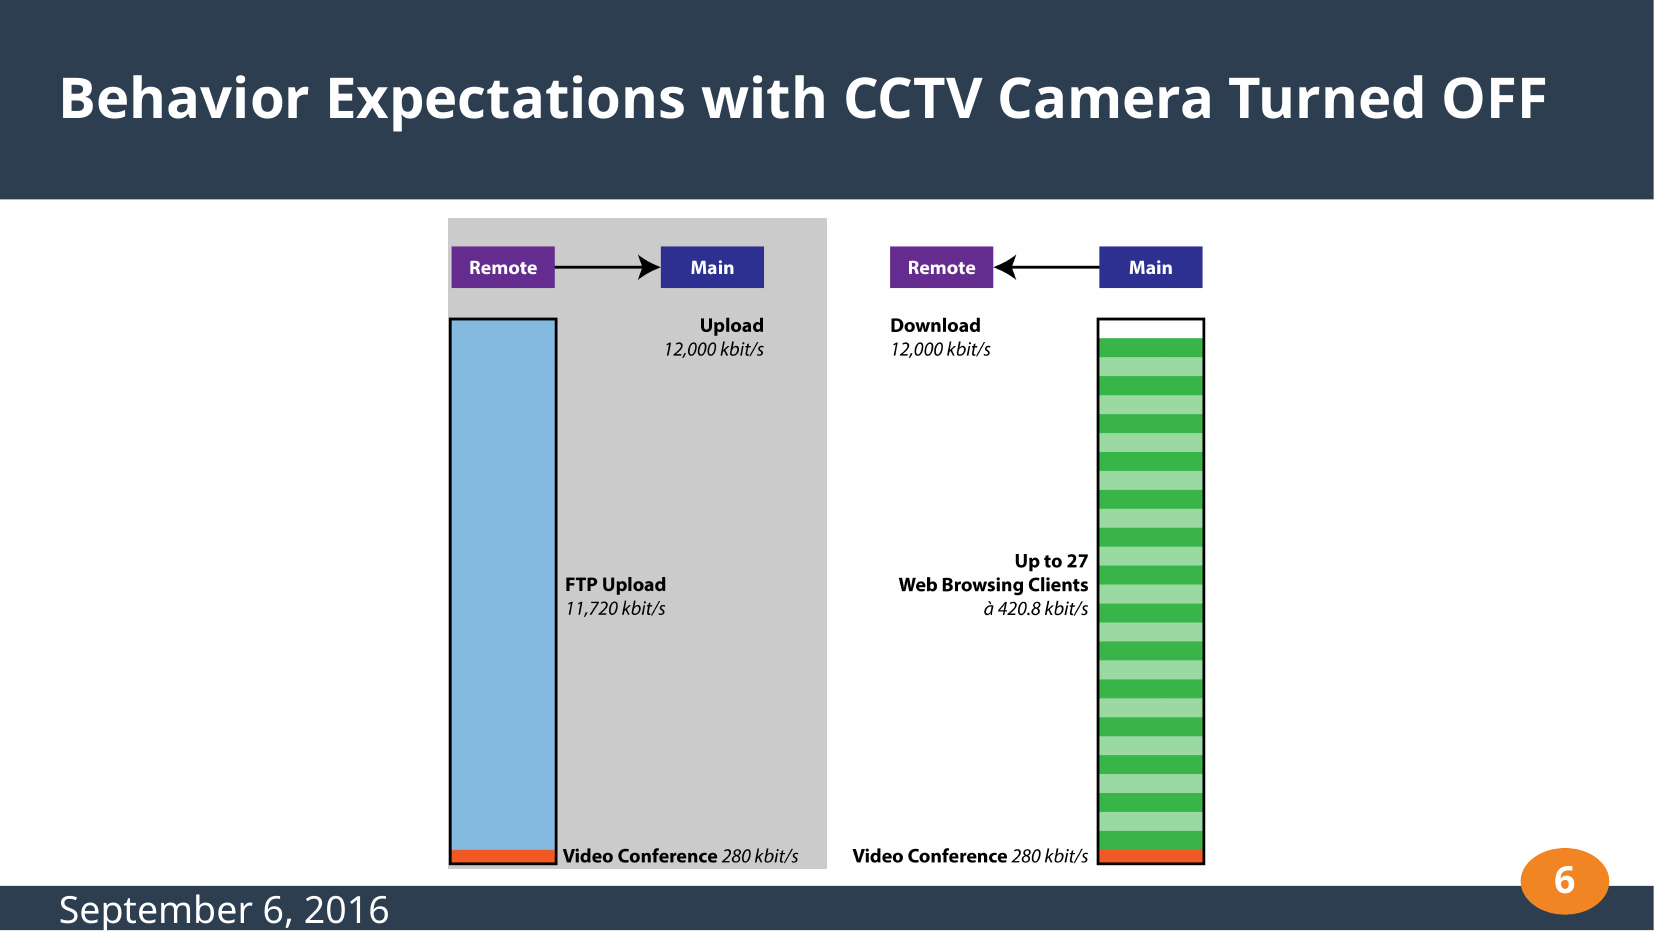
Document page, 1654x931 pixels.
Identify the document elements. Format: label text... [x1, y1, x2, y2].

picture [448, 218, 1206, 869]
text_box September 6, 2016 [59, 885, 532, 931]
title Behavior Expectations with CCTV Camera Turned OFF [59, 37, 1595, 155]
text_box 8 [1505, 837, 1625, 926]
